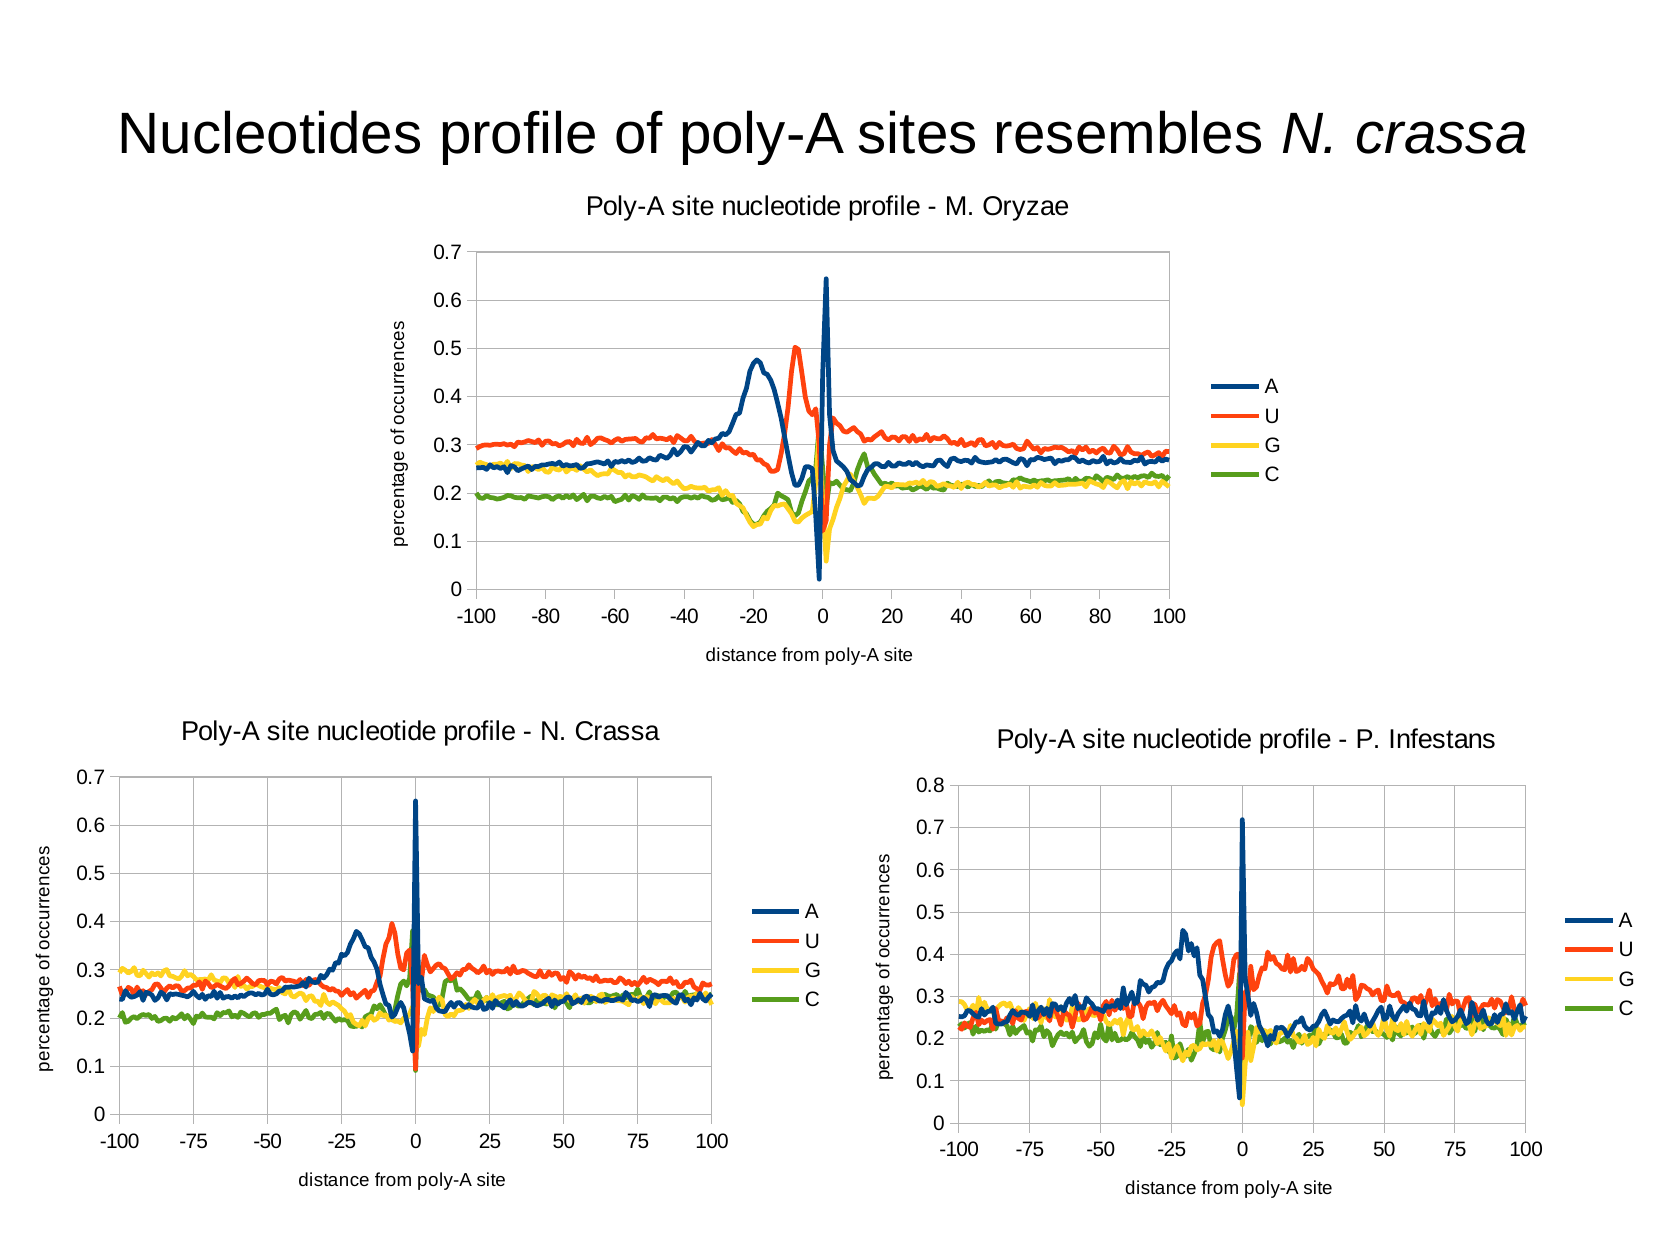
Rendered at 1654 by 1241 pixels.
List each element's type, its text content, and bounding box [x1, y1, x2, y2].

title Nucleotides profile of poly-A sites resembles N. crassa [86, 30, 1576, 238]
chart [0, 165, 1654, 1231]
